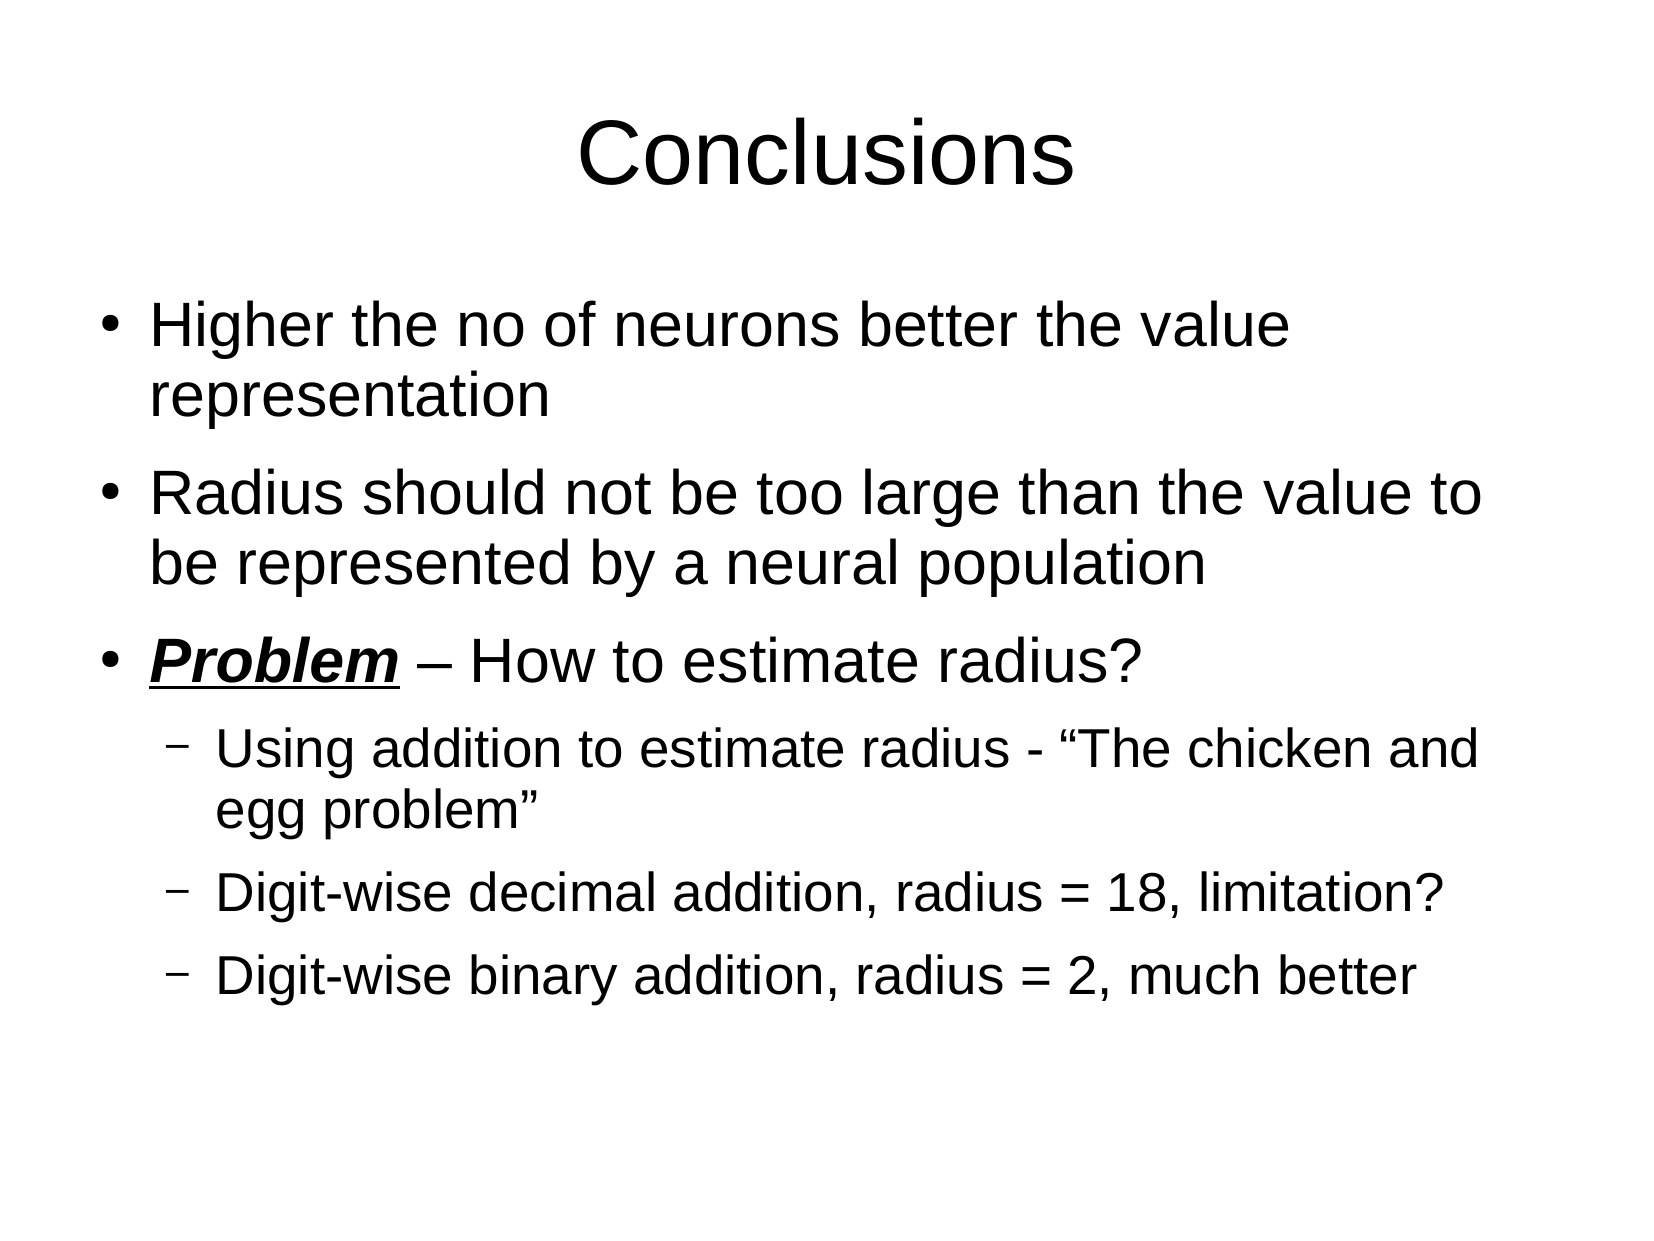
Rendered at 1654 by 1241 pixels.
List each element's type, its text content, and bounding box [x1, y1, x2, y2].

list Higher the no of neurons better the value representation Radius should not be too large than the value to be represented by a neural population Problem – How to estimate radius? Using addition to estimate radius - “The chicken and egg problem” Digit-wise decimal addition, radius = 18, limitation? Digit-wise binary addition, radius = 2, much better [82, 290, 1571, 1010]
title Conclusions [82, 49, 1571, 257]
